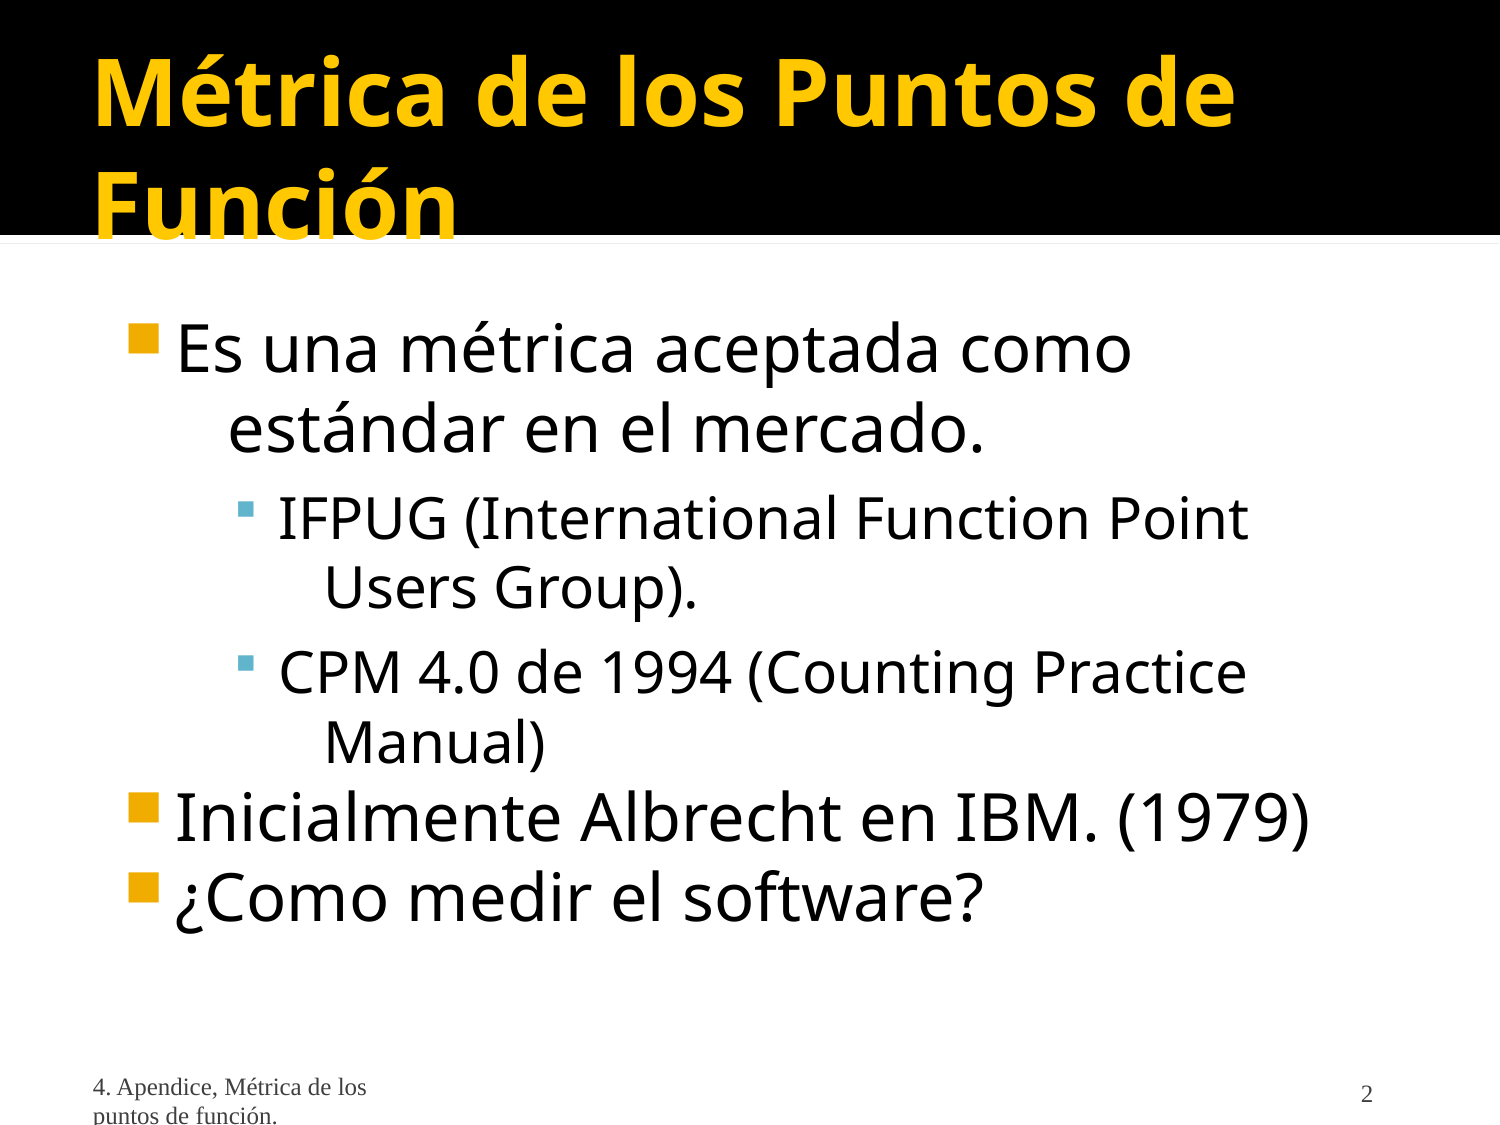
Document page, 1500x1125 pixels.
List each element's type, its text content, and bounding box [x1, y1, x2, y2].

title Métrica de los Puntos de Función [75, 25, 1426, 232]
text_box [1345, 1062, 1467, 1108]
list Es una métrica aceptada como estándar en el mercado. IFPUG (International Function Point Users Group). CPM 4.0 de 1994 (Counting Practice Manual) Inicialmente Albrecht en IBM. (1979) ¿Como medir el software? [75, 291, 1426, 1051]
text_box 4. Apendice, Métrica de los puntos de función. [75, 1062, 426, 1108]
